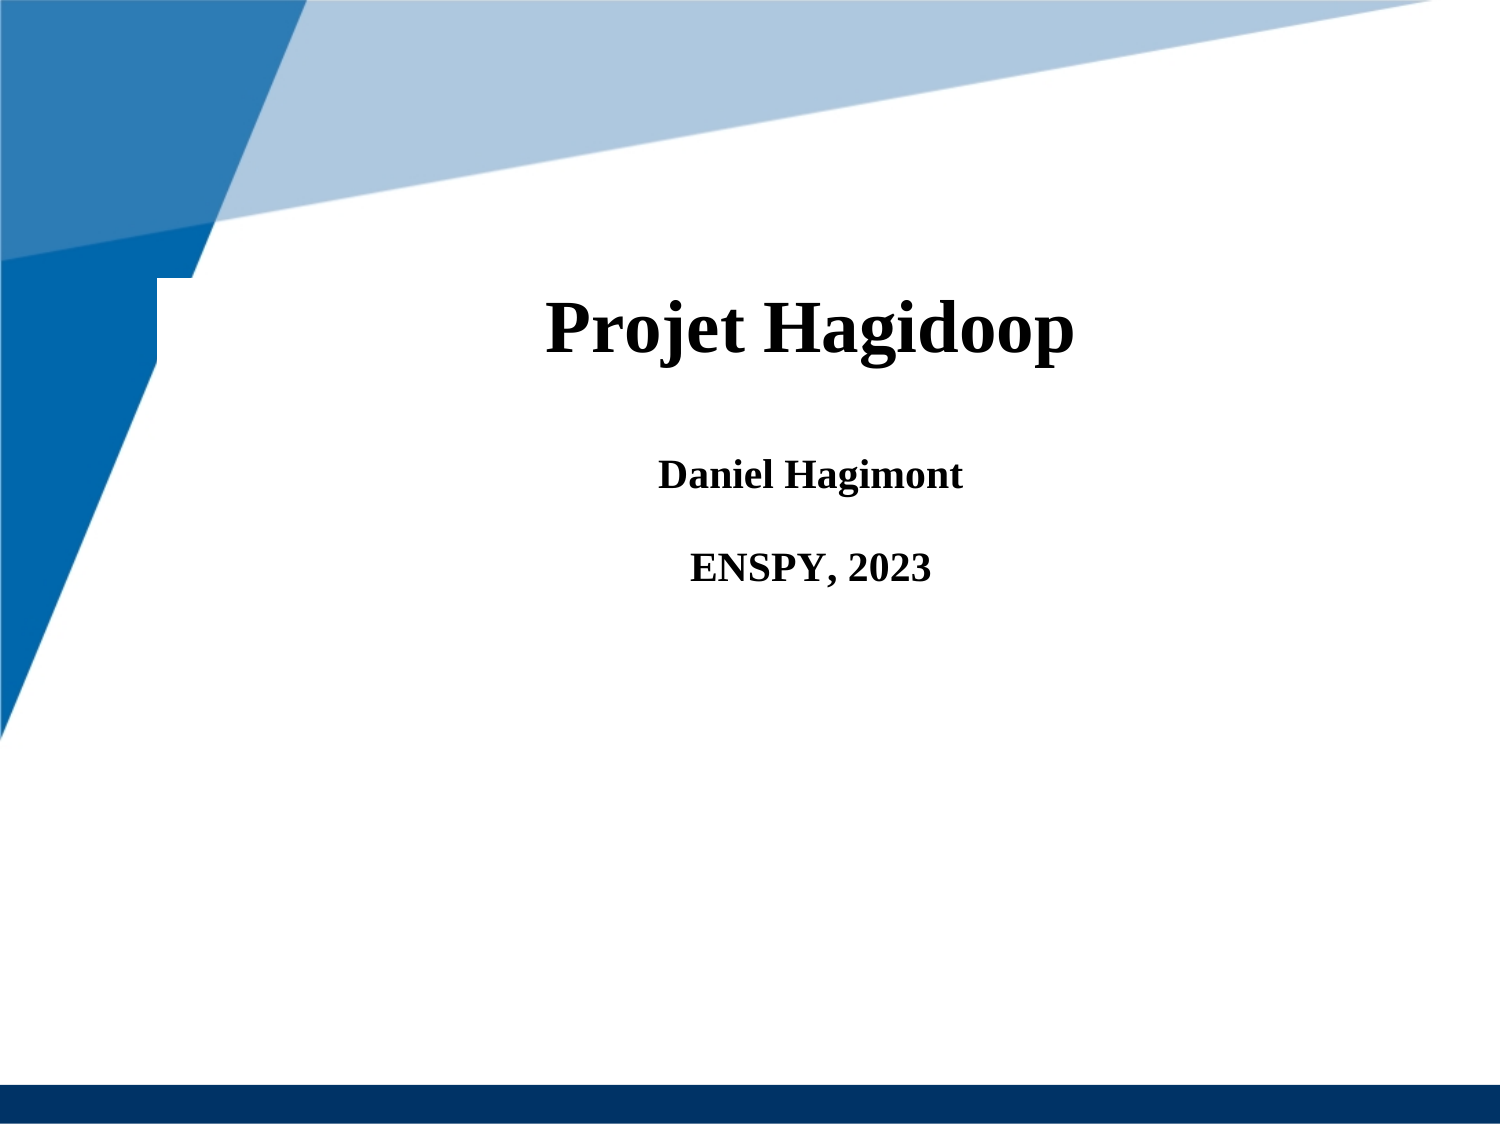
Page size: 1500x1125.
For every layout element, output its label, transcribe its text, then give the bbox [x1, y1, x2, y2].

title Projet Hagidoop Daniel Hagimont ENSPY, 2023 [157, 278, 1465, 710]
picture [0, 0, 1500, 842]
